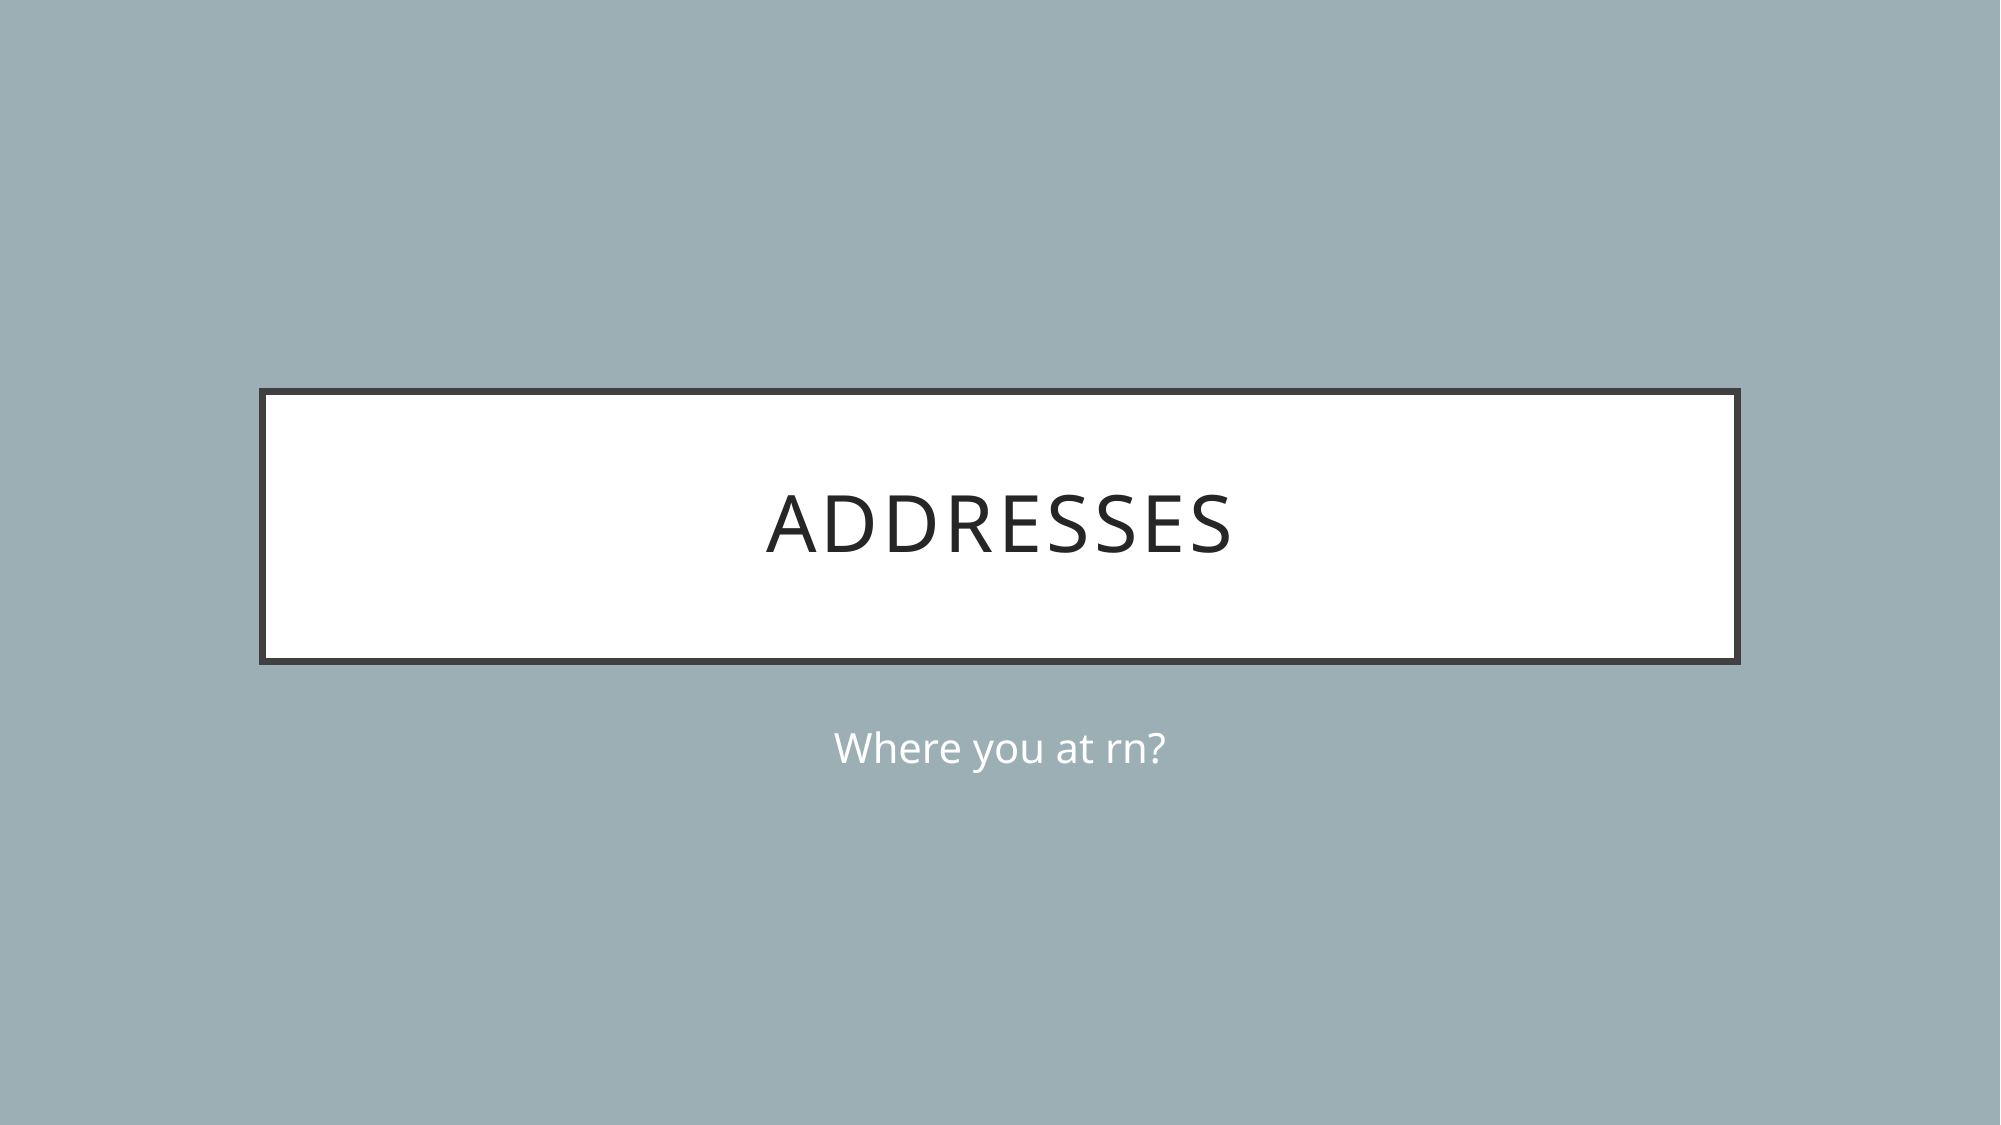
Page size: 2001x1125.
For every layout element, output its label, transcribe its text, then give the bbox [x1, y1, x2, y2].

subtitle Where you at rn? [442, 713, 1558, 918]
title Addresses [262, 391, 1738, 662]
